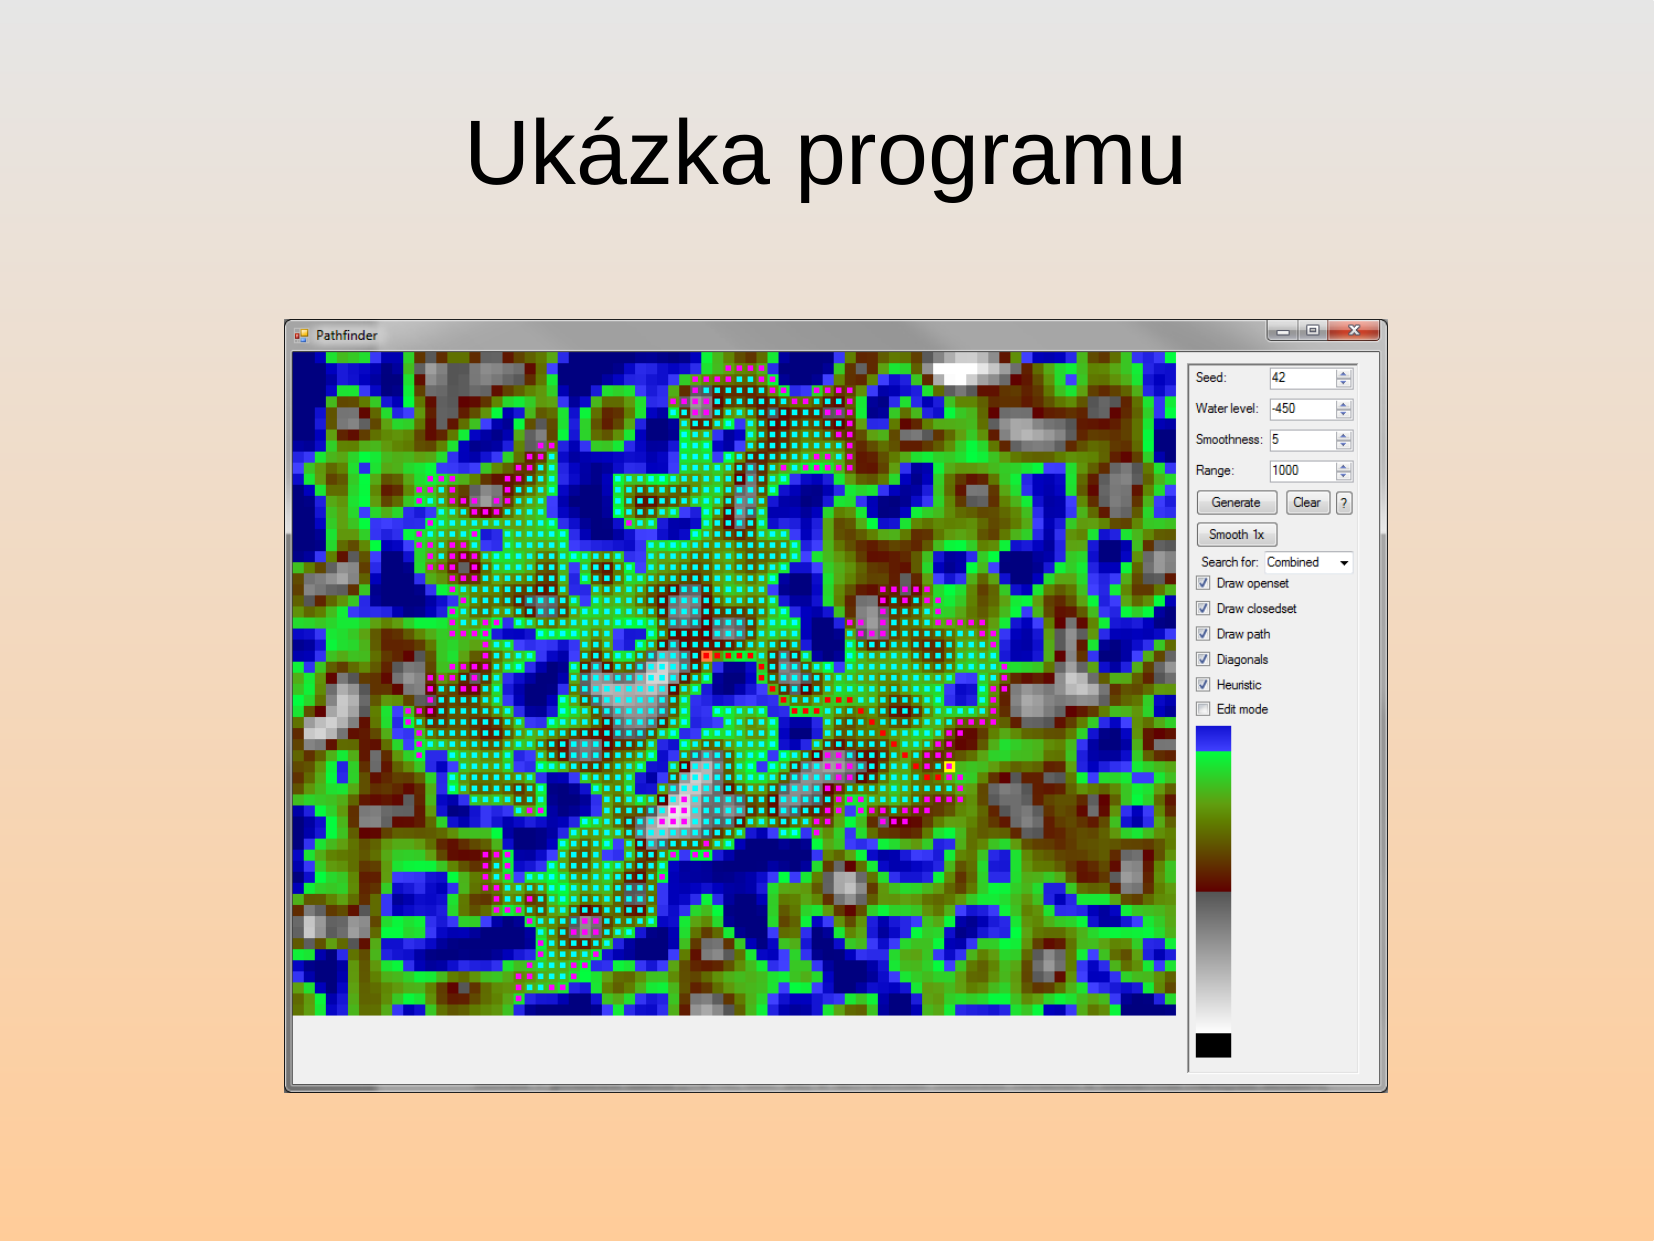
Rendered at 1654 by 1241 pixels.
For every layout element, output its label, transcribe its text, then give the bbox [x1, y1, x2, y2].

picture [284, 319, 1388, 1093]
title Ukázka programu [82, 56, 1571, 250]
